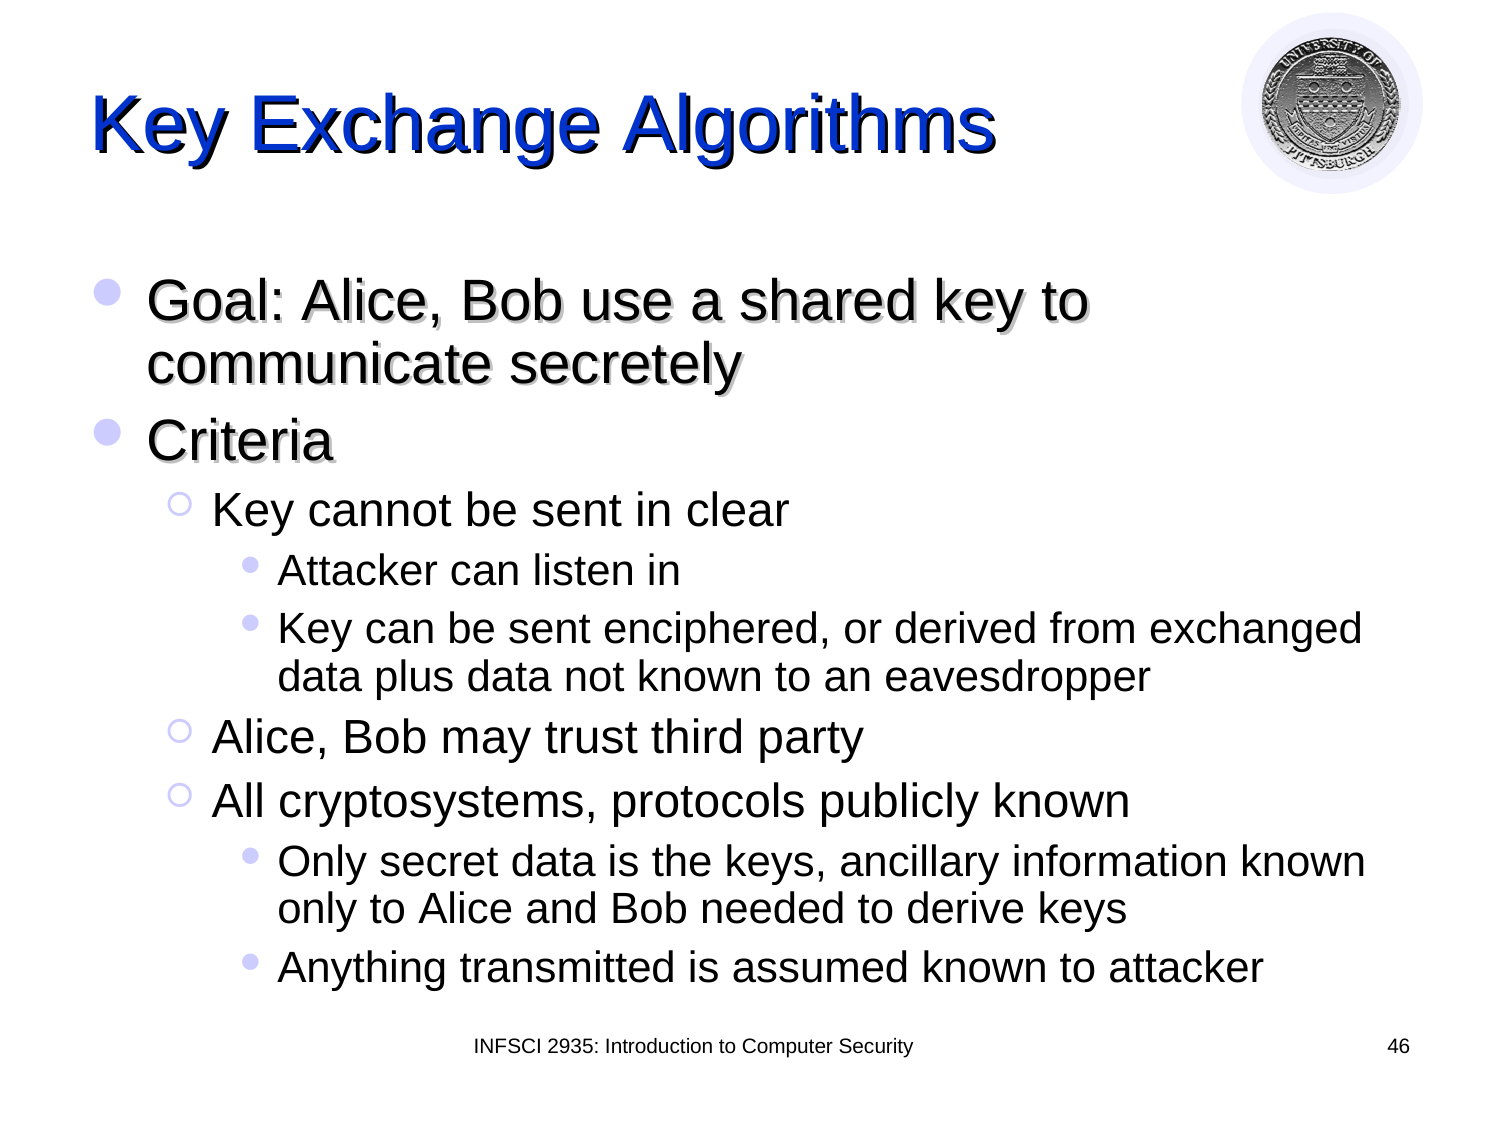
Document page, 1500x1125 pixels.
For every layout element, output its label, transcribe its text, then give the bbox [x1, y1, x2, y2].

title Key Exchange Algorithms [75, 24, 1426, 213]
list Goal: Alice, Bob use a shared key to communicate secretely Criteria Key cannot be sent in clear Attacker can listen in Key can be sent enciphered, or derived from exchanged data plus data not known to an eavesdropper Alice, Bob may trust third party All cryptosystems, protocols publicly known Only secret data is the keys, ancillary information known only to Alice and Bob needed to derive keys Anything transmitted is assumed known to attacker [75, 262, 1426, 1006]
